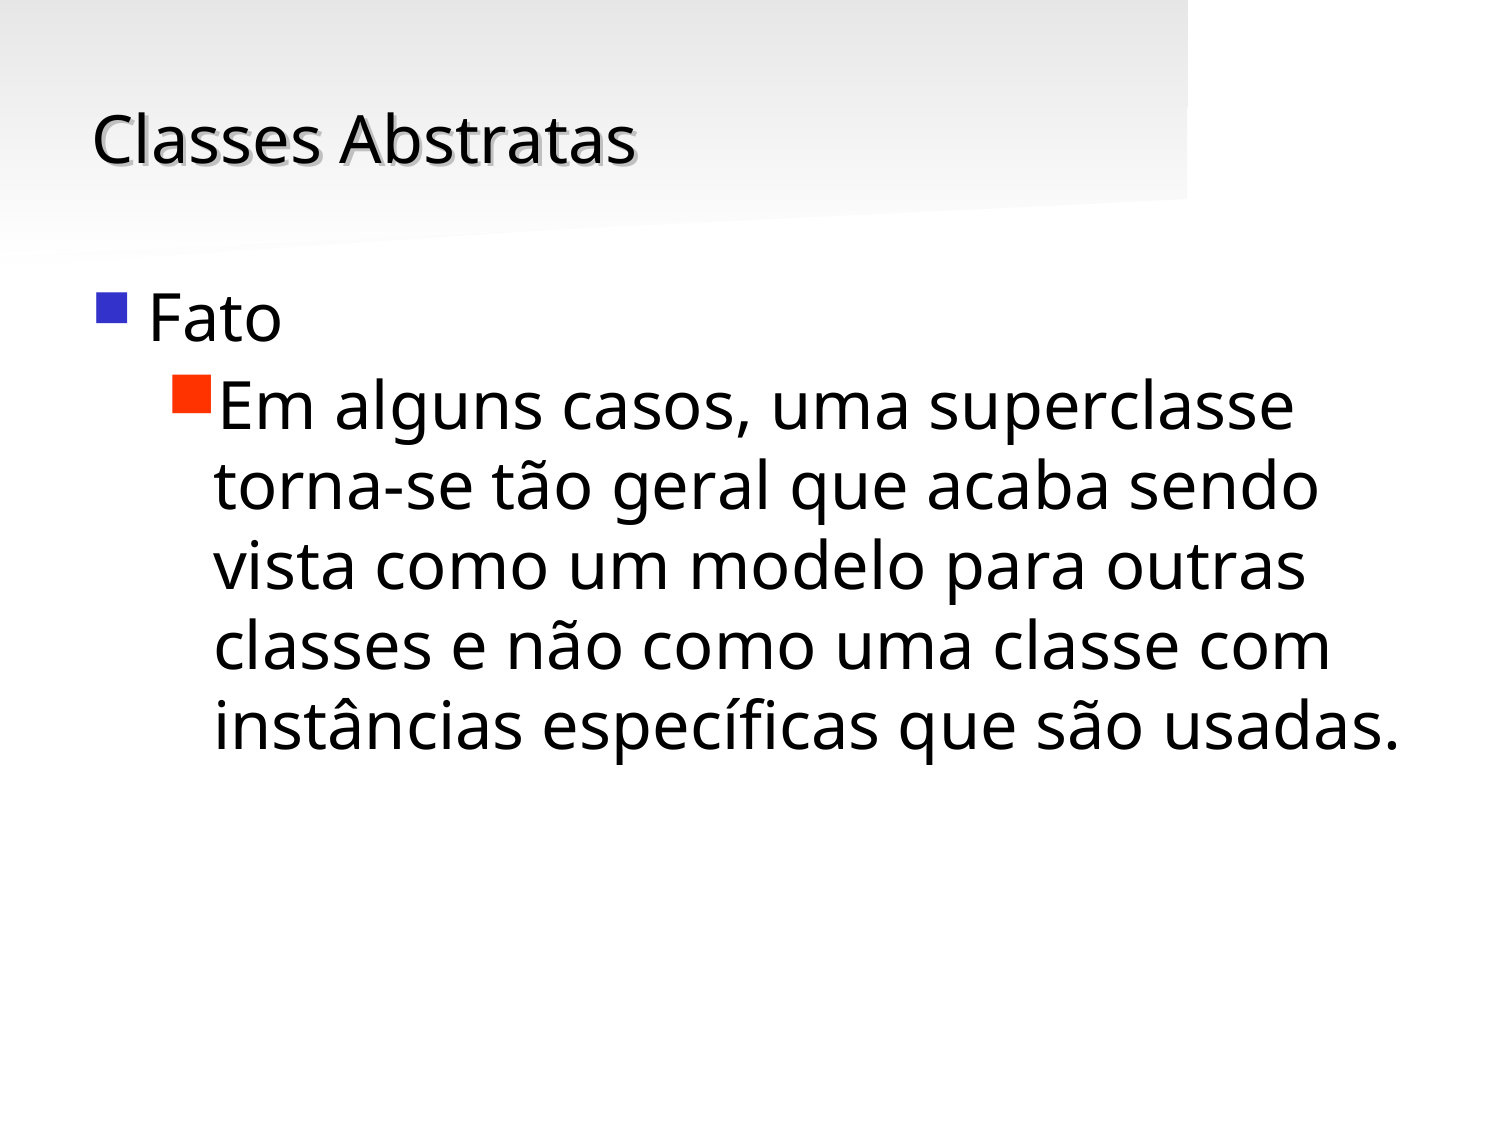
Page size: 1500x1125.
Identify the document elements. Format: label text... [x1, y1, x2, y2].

text_box Fato Em alguns casos, uma superclasse torna-se tão geral que acaba sendo vista como um modelo para outras classes e não como uma classe com instâncias específicas que são usadas. [76, 267, 1427, 1005]
text_box Classes Abstratas [76, 42, 1427, 231]
